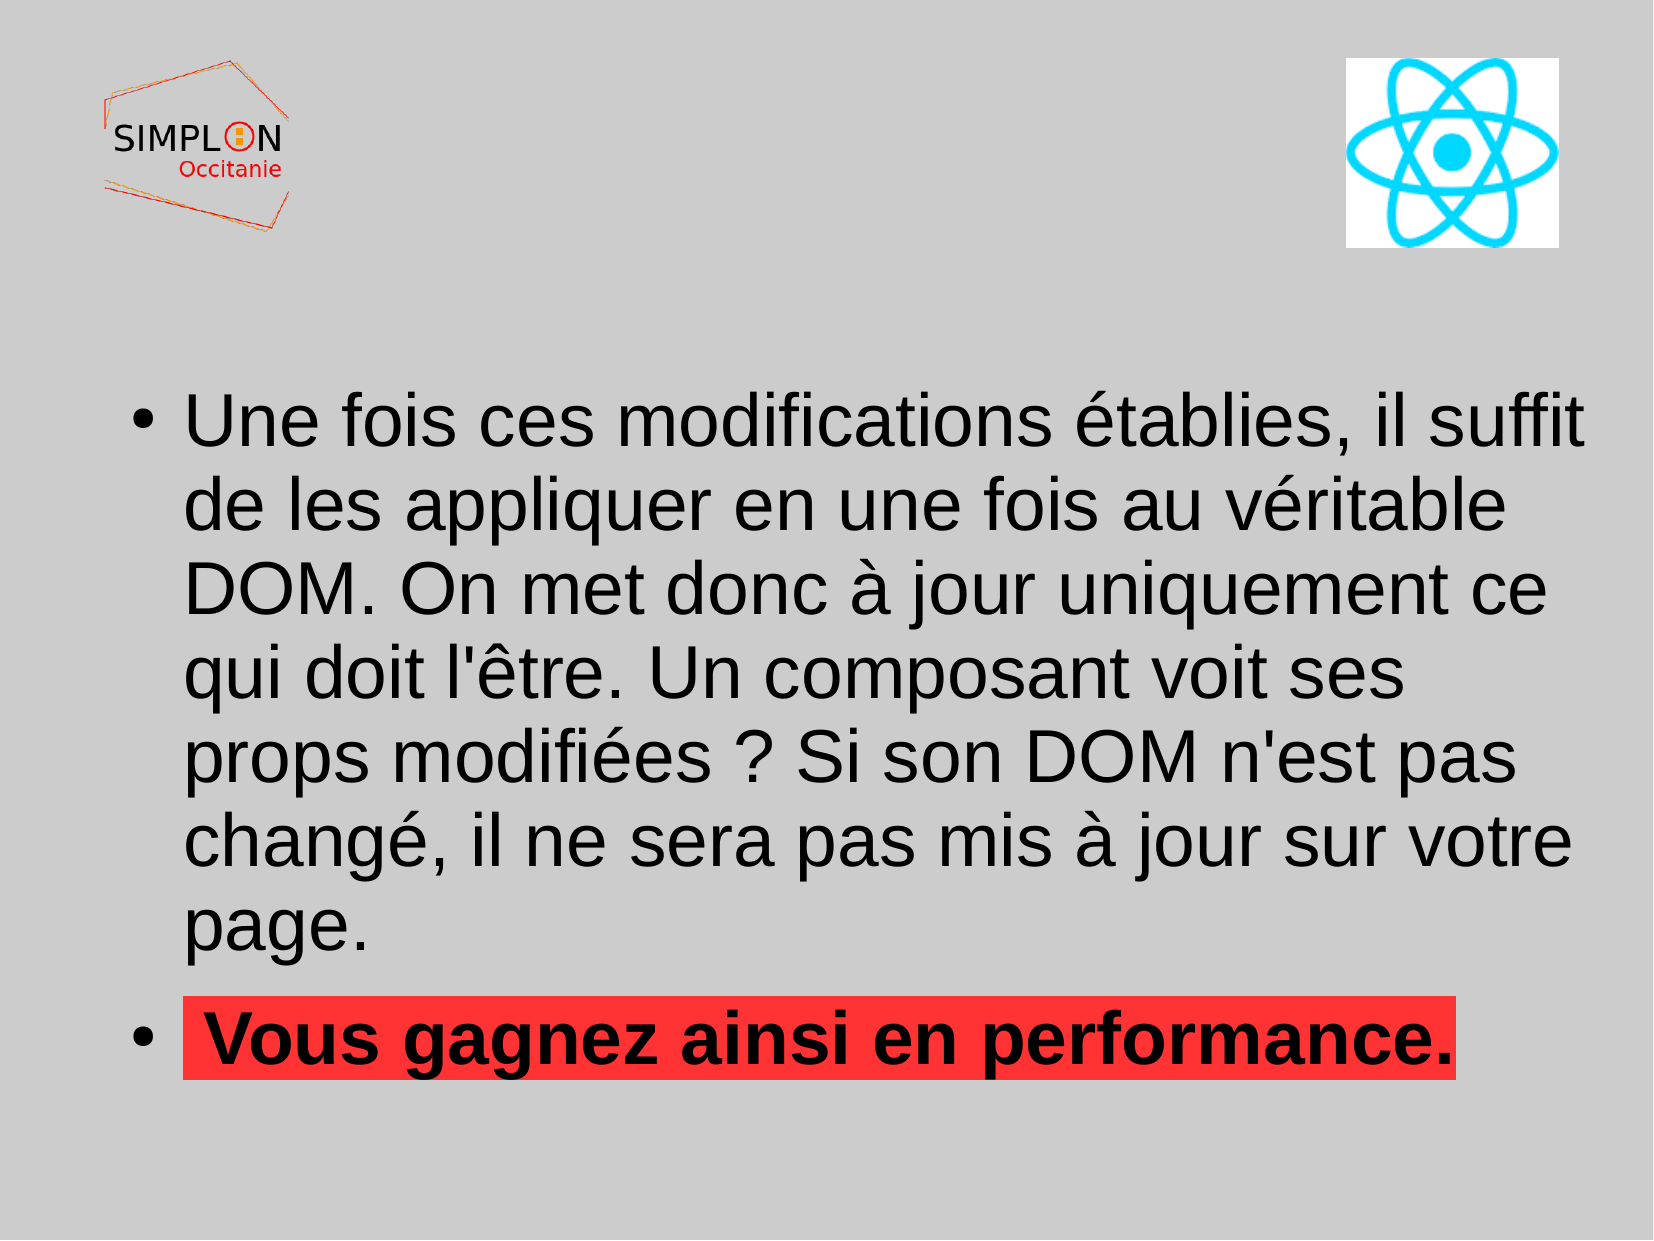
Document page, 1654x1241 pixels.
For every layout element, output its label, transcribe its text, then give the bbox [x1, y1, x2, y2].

list Une fois ces modifications établies, il suffit de les appliquer en une fois au véritable DOM. On met donc à jour uniquement ce qui doit l'être. Un composant voit ses props modifiées ? Si son DOM n'est pas changé, il ne sera pas mis à jour sur votre page. Vous gagnez ainsi en performance. [112, 378, 1601, 1099]
picture [104, 60, 289, 232]
picture [1346, 58, 1559, 249]
